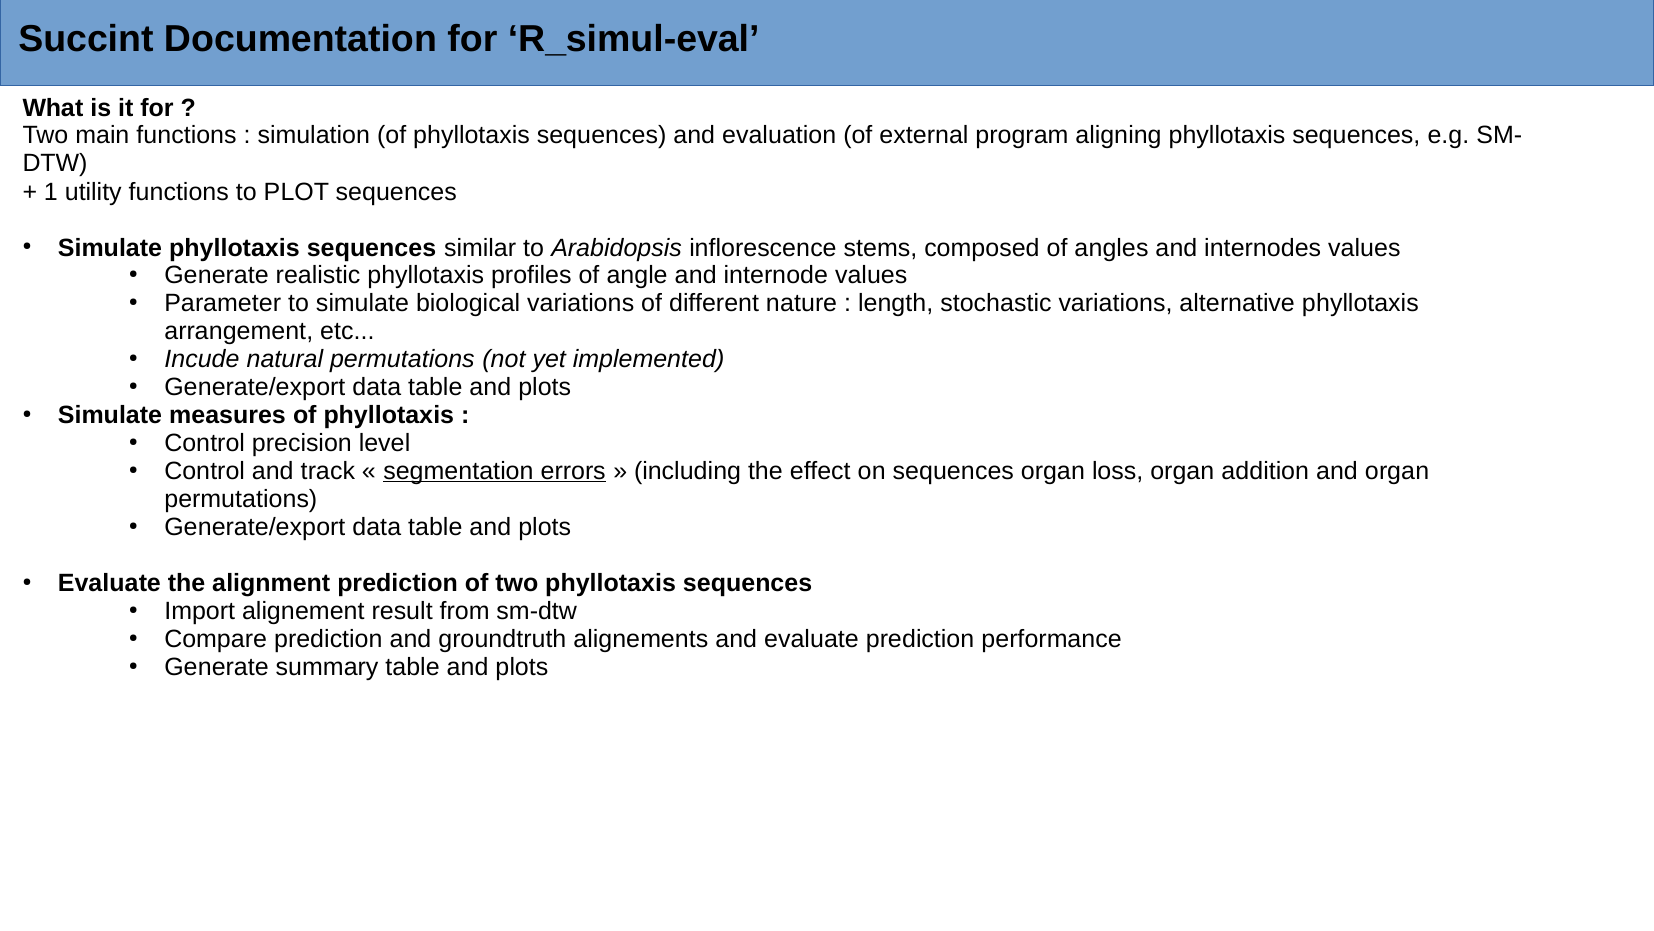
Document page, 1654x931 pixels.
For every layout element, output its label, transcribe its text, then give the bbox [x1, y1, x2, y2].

text_box What is it for ? Two main functions : simulation (of phyllotaxis sequences) and evaluation (of external program aligning phyllotaxis sequences, e.g. SM-DTW) + 1 utility functions to PLOT sequences Simulate phyllotaxis sequences similar to Arabidopsis inflorescence stems, composed of angles and internodes values Generate realistic phyllotaxis profiles of angle and internode values Parameter to simulate biological variations of different nature : length, stochastic variations, alternative phyllotaxis arrangement, etc... Incude natural permutations (not yet implemented) Generate/export data table and plots Simulate measures of phyllotaxis : Control precision level Control and track « segmentation errors » (including the effect on sequences organ loss, organ addition and organ permutations) Generate/export data table and plots Evaluate the alignment prediction of two phyllotaxis sequences Import alignement result from sm-dtw Compare prediction and groundtruth alignements and evaluate prediction performance Generate summary table and plots [7, 85, 1561, 689]
text_box Succint Documentation for ‘R_simul-eval’ [3, 9, 783, 67]
text_box [0, 0, 1654, 86]
